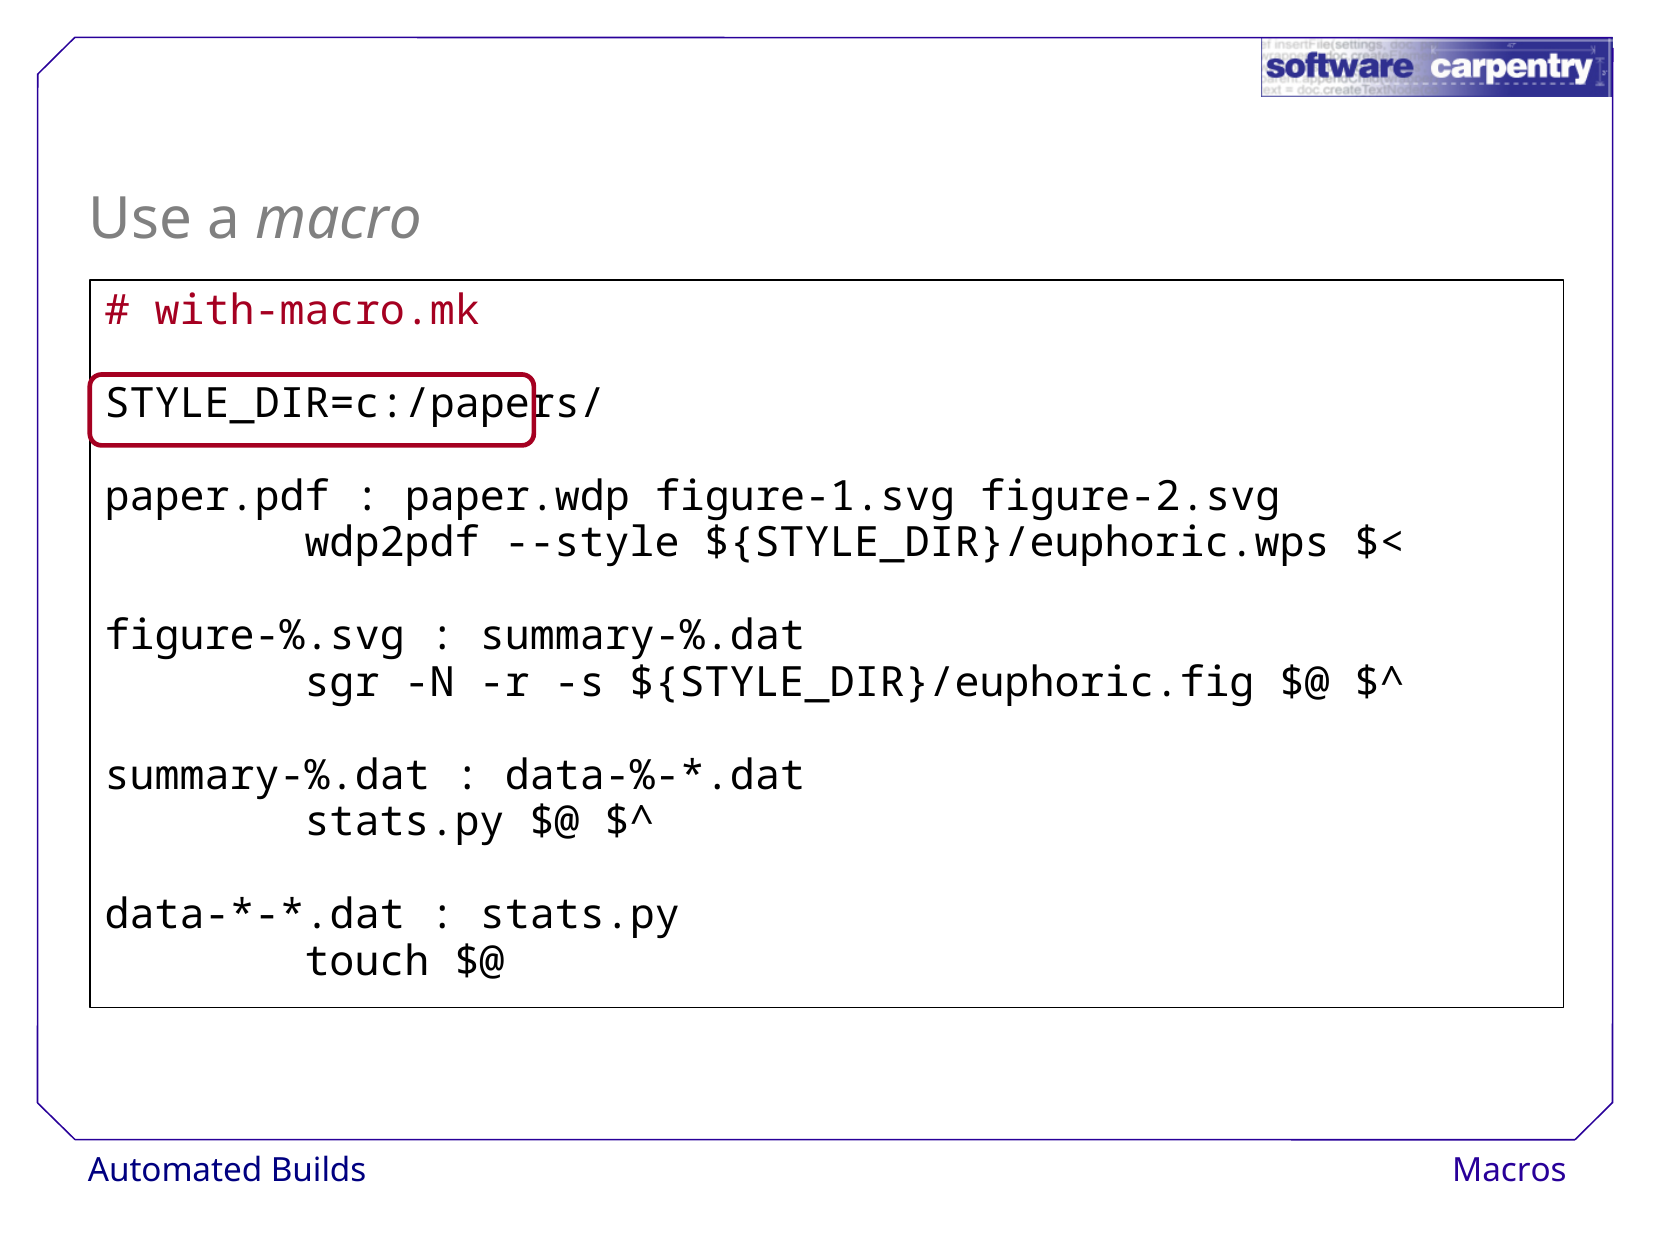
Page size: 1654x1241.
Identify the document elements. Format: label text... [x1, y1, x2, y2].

text_box # with-macro.mk STYLE_DIR=c:/papers/ paper.pdf : paper.wdp figure-1.svg figure-2.svg wdp2pdf --style ${STYLE_DIR}/euphoric.wps $< figure-%.svg : summary-%.dat sgr -N -r -s ${STYLE_DIR}/euphoric.fig $@ $^ summary-%.dat : data-%-*.dat stats.py $@ $^ data-*-*.dat : stats.py touch $@ [93, 377, 531, 443]
text_box # with-macro.mk STYLE_DIR=c:/papers/ paper.pdf : paper.wdp figure-1.svg figure-2.svg wdp2pdf --style ${STYLE_DIR}/euphoric.wps $< figure-%.svg : summary-%.dat sgr -N -r -s ${STYLE_DIR}/euphoric.fig $@ $^ summary-%.dat : data-%-*.dat stats.py $@ $^ data-*-*.dat : stats.py touch $@ [89, 279, 1564, 1008]
text_box Use a macro [73, 138, 587, 259]
picture [1261, 39, 1613, 97]
